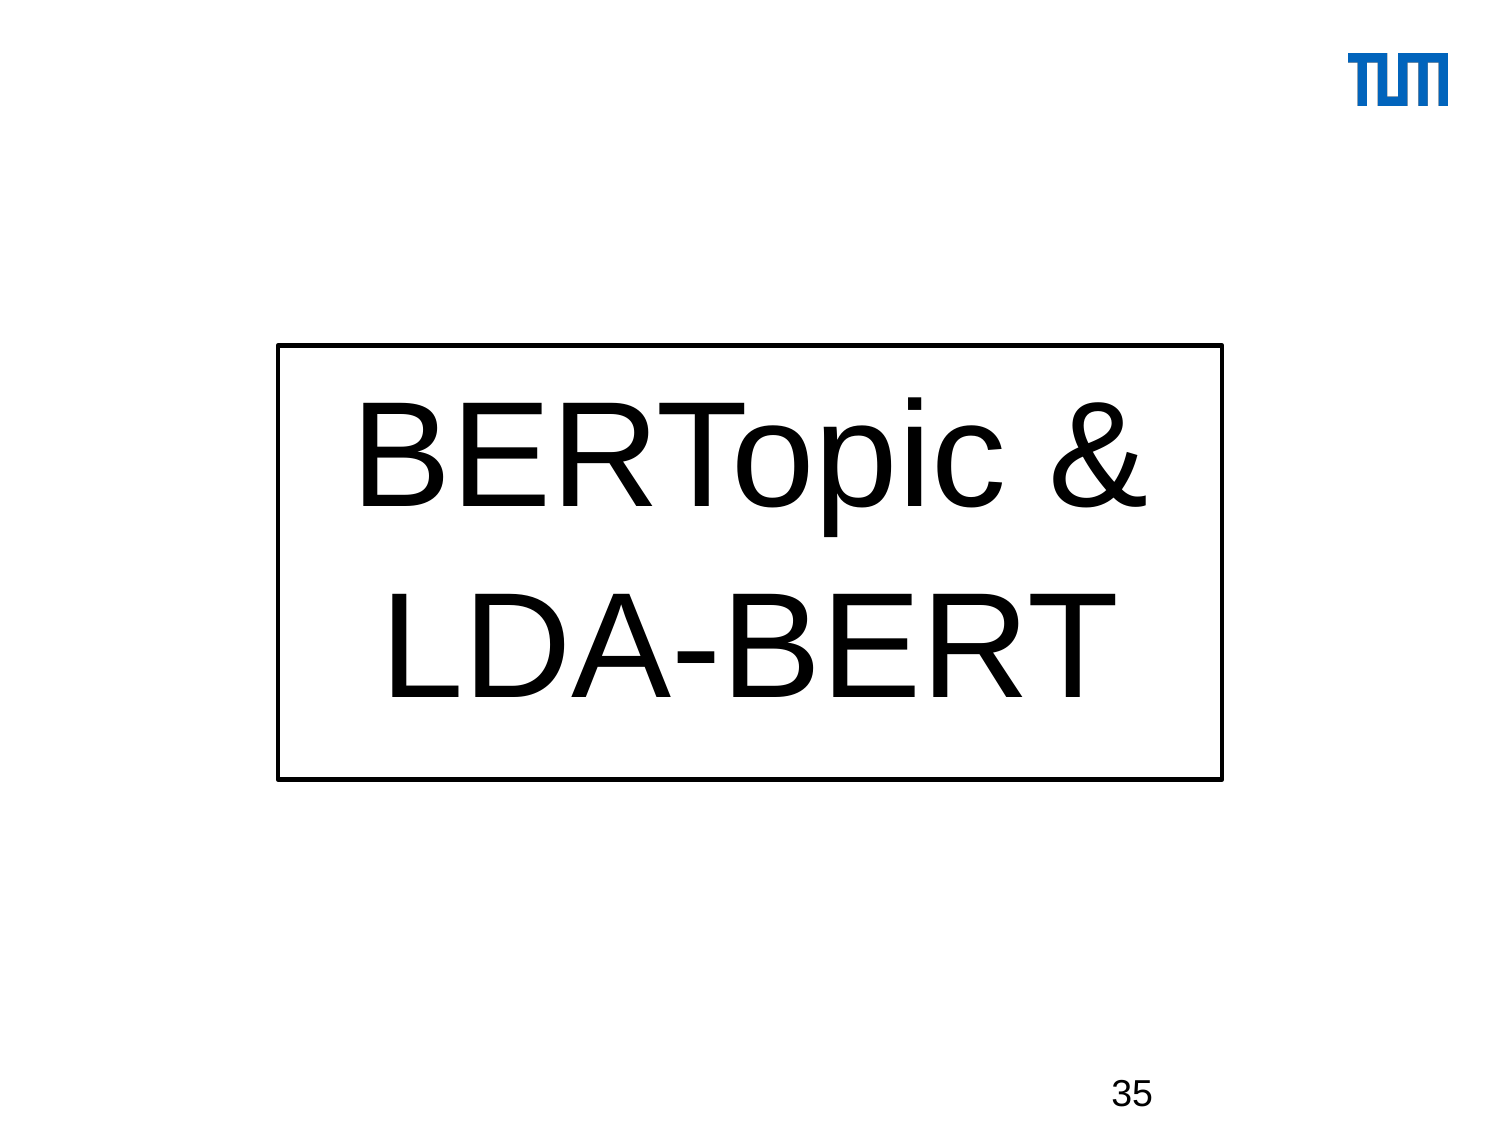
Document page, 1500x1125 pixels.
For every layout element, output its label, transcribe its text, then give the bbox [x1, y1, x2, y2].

picture [1348, 53, 1448, 106]
text_box BERTopic & LDA-BERT [277, 345, 1222, 780]
text_box <number> [1111, 1061, 1448, 1122]
